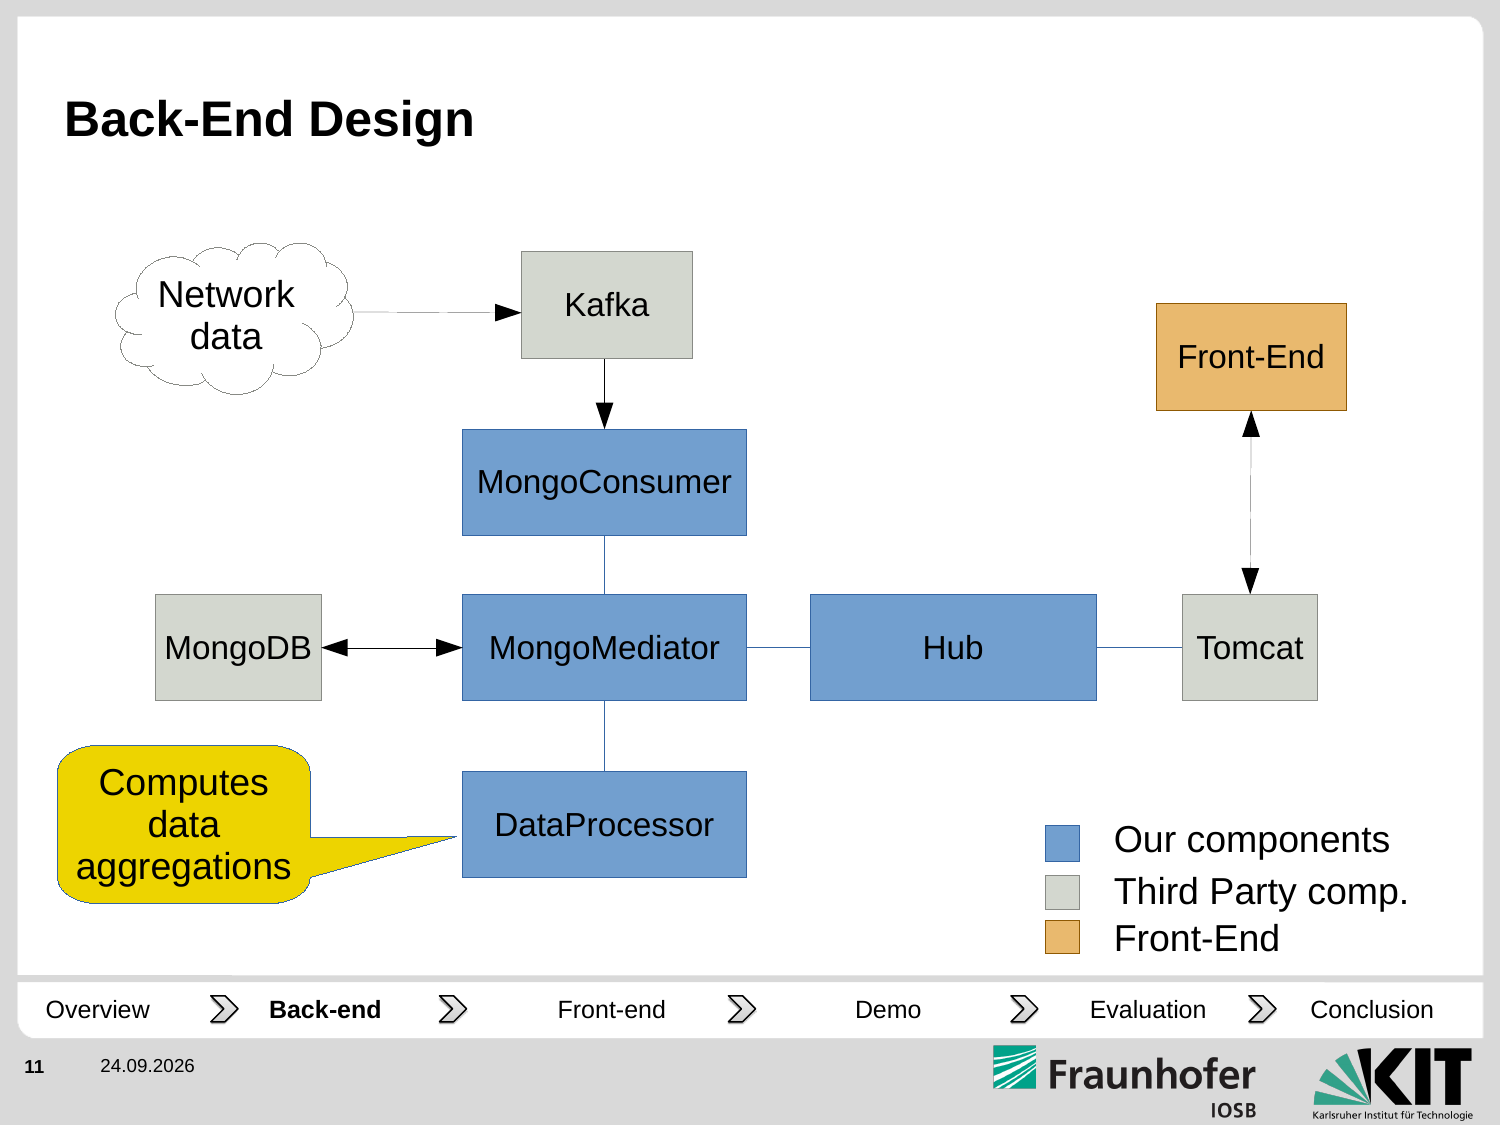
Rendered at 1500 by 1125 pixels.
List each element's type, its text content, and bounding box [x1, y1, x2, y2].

picture [0, 0, 1500, 1125]
text_box Our components [1099, 810, 1406, 863]
text_box [439, 995, 467, 1022]
text_box [728, 995, 756, 1022]
text_box [1045, 875, 1080, 910]
text_box [210, 995, 238, 1022]
text_box DataProcessor [462, 771, 747, 878]
text_box MongoMediator [462, 594, 747, 701]
text_box Third Party comp. [1099, 863, 1425, 920]
text_box Conclusion [1295, 986, 1500, 1031]
text_box Evaluation [1075, 986, 1222, 1031]
title Back-End Design [64, 54, 1198, 147]
text_box Back-end [254, 986, 418, 1031]
text_box Front-End [1156, 303, 1347, 411]
text_box [1248, 995, 1277, 1022]
text_box MongoDB [155, 594, 322, 701]
text_box [1045, 825, 1080, 862]
text_box Front-End [1099, 910, 1296, 967]
text_box 17.04.2019 [100, 1053, 272, 1113]
text_box Network data [115, 243, 354, 395]
text_box Tomcat [1182, 594, 1318, 701]
text_box Overview [30, 986, 194, 1031]
text_box Demo [840, 986, 937, 1031]
text_box Hub [810, 594, 1097, 701]
text_box Kafka [521, 251, 693, 359]
text_box MongoConsumer [462, 429, 747, 536]
text_box Computes data aggregations [57, 745, 457, 904]
text_box [1045, 920, 1080, 954]
text_box [1010, 995, 1038, 1022]
text_box Front-end [542, 986, 682, 1031]
